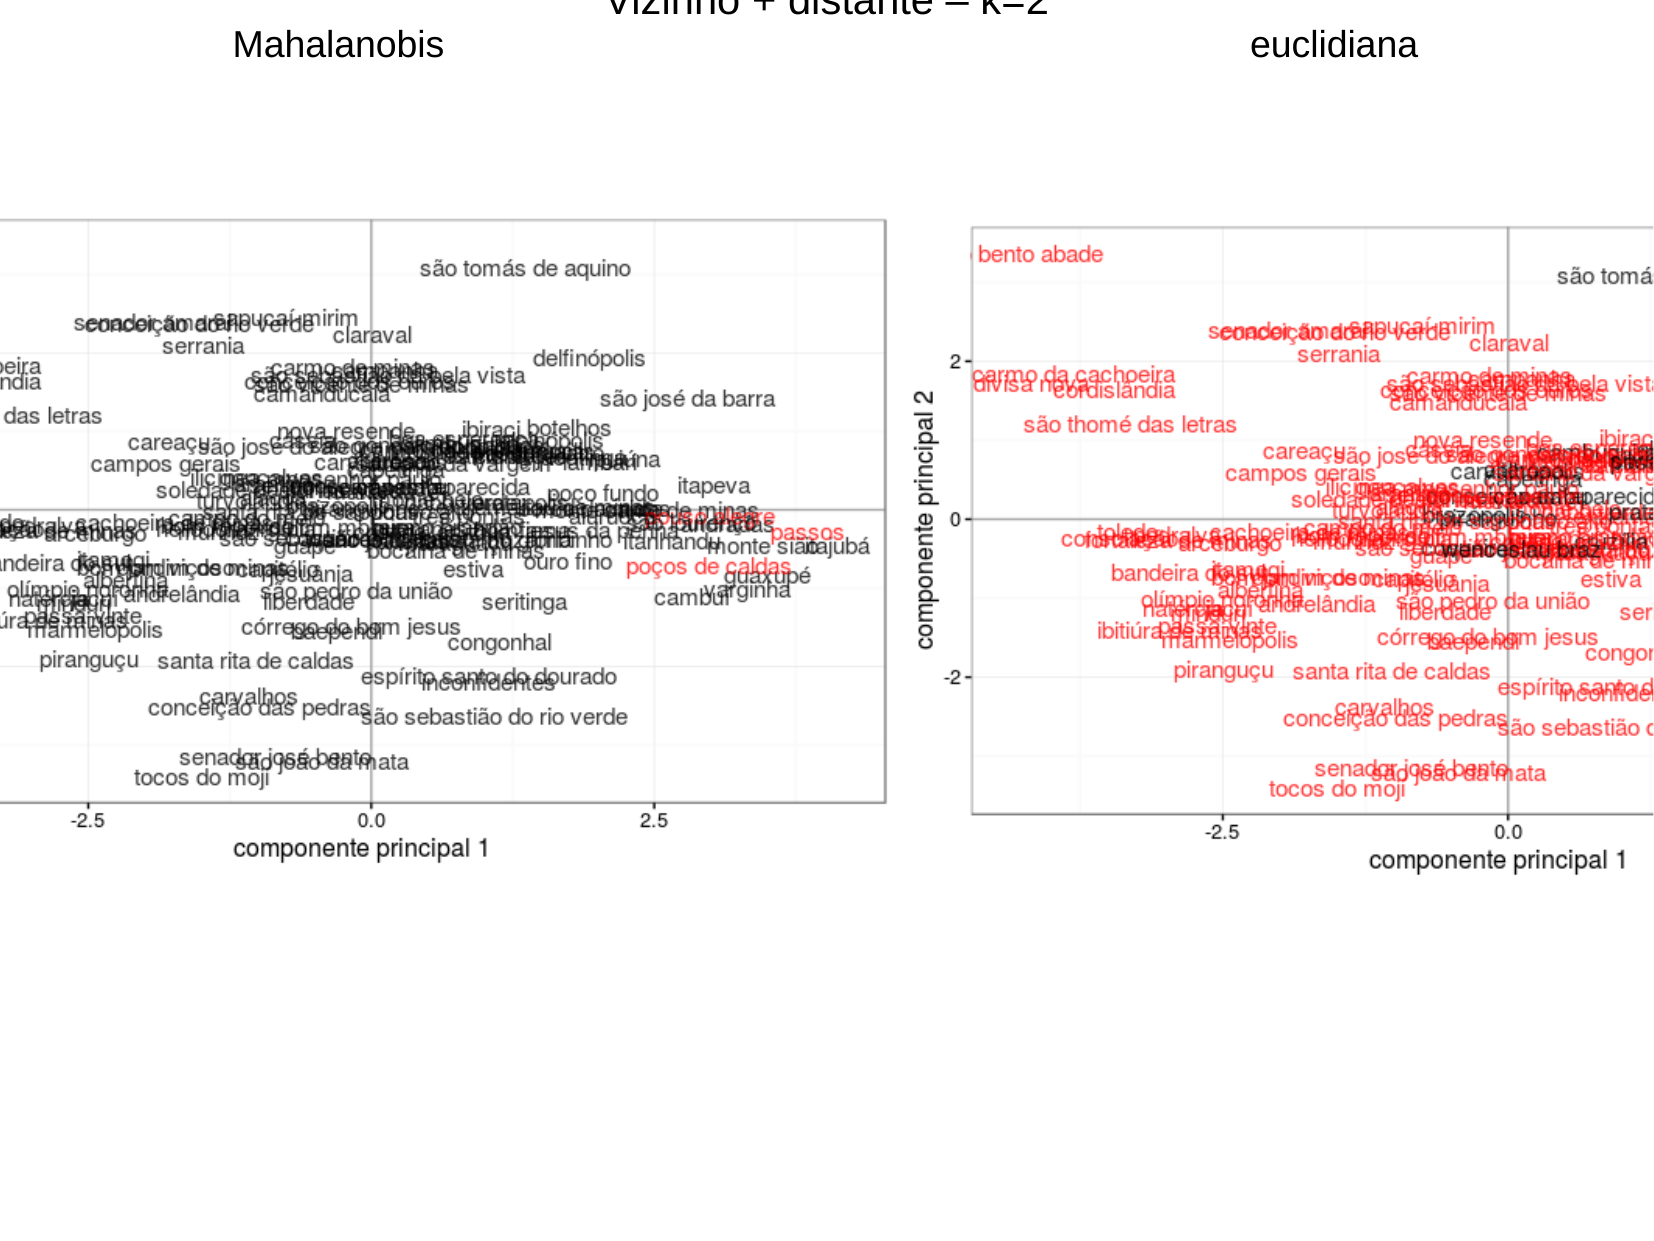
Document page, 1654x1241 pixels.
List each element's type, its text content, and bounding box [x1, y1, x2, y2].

picture [0, 171, 1654, 886]
title Vizinho + distante – k=2 Mahalanobis euclidiana [82, 0, 1571, 125]
